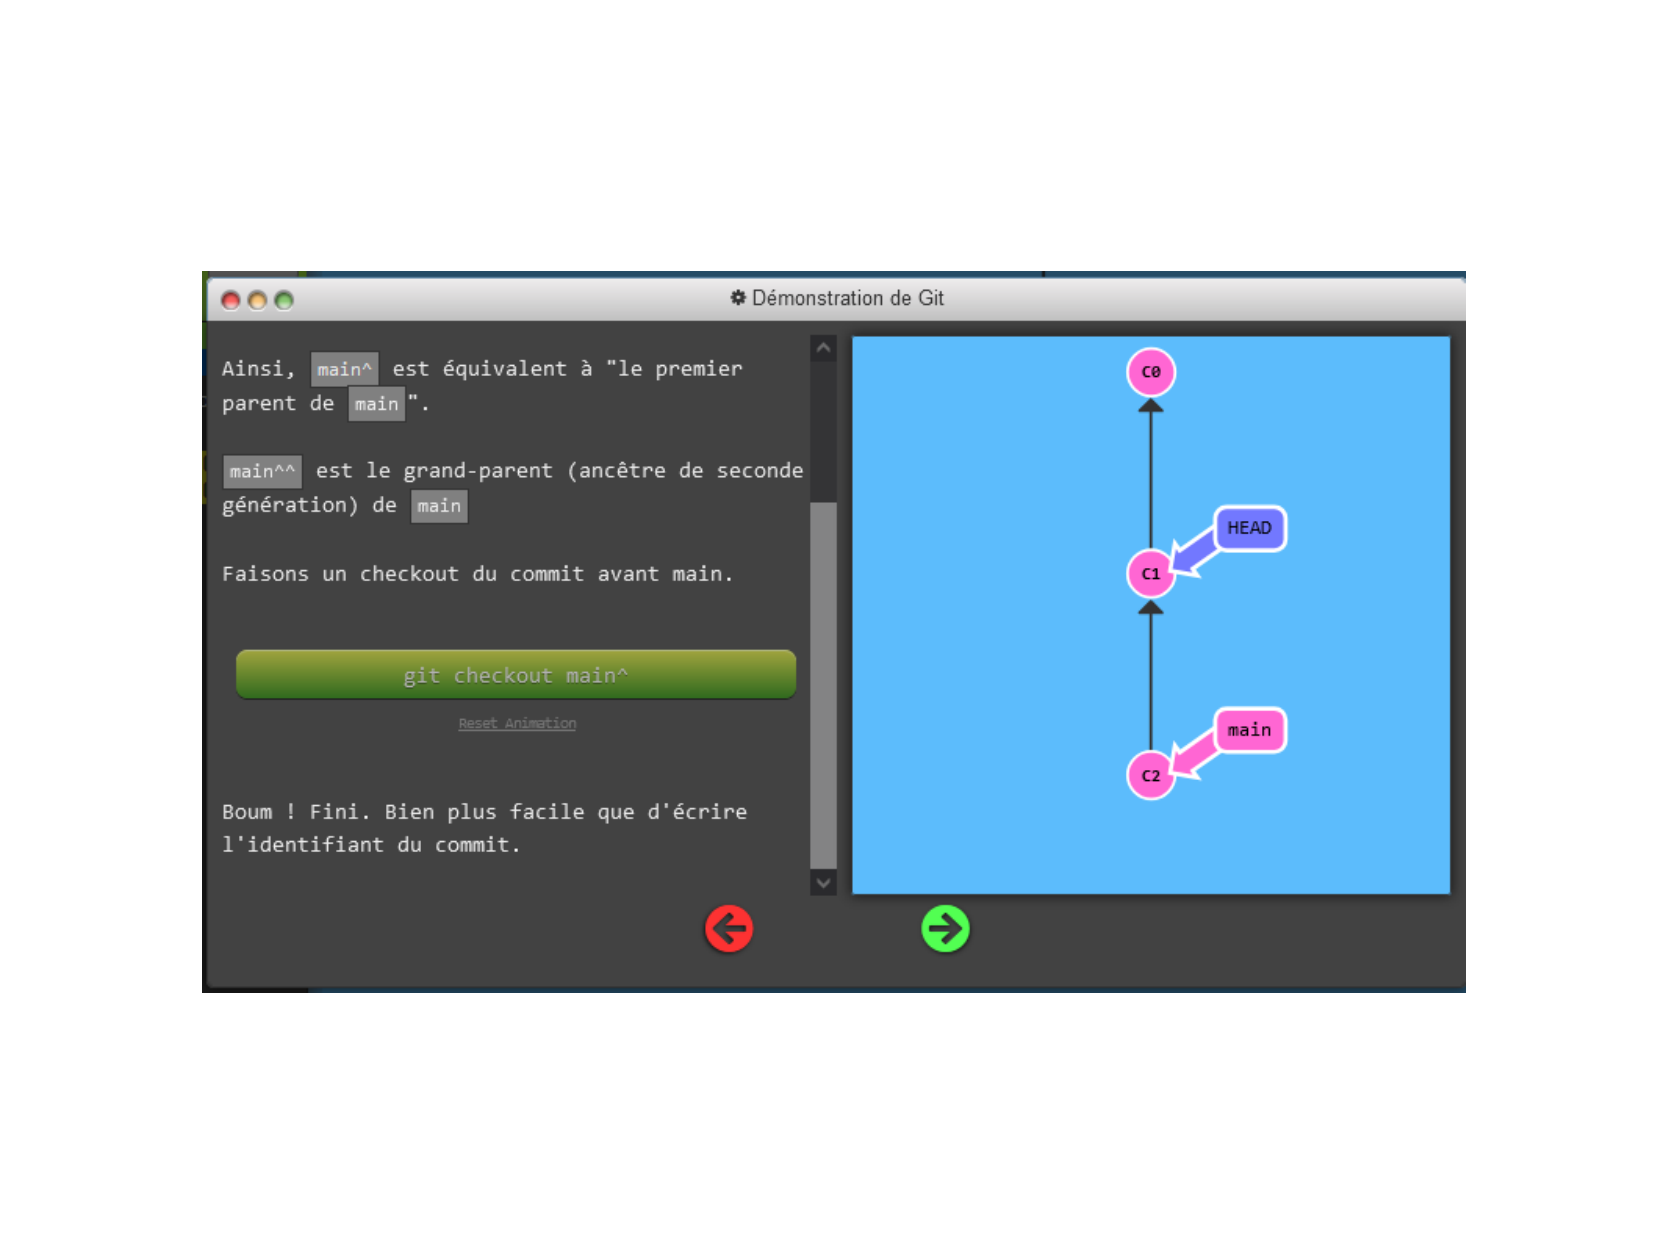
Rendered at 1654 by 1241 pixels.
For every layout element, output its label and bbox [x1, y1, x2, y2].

picture [202, 271, 1466, 993]
